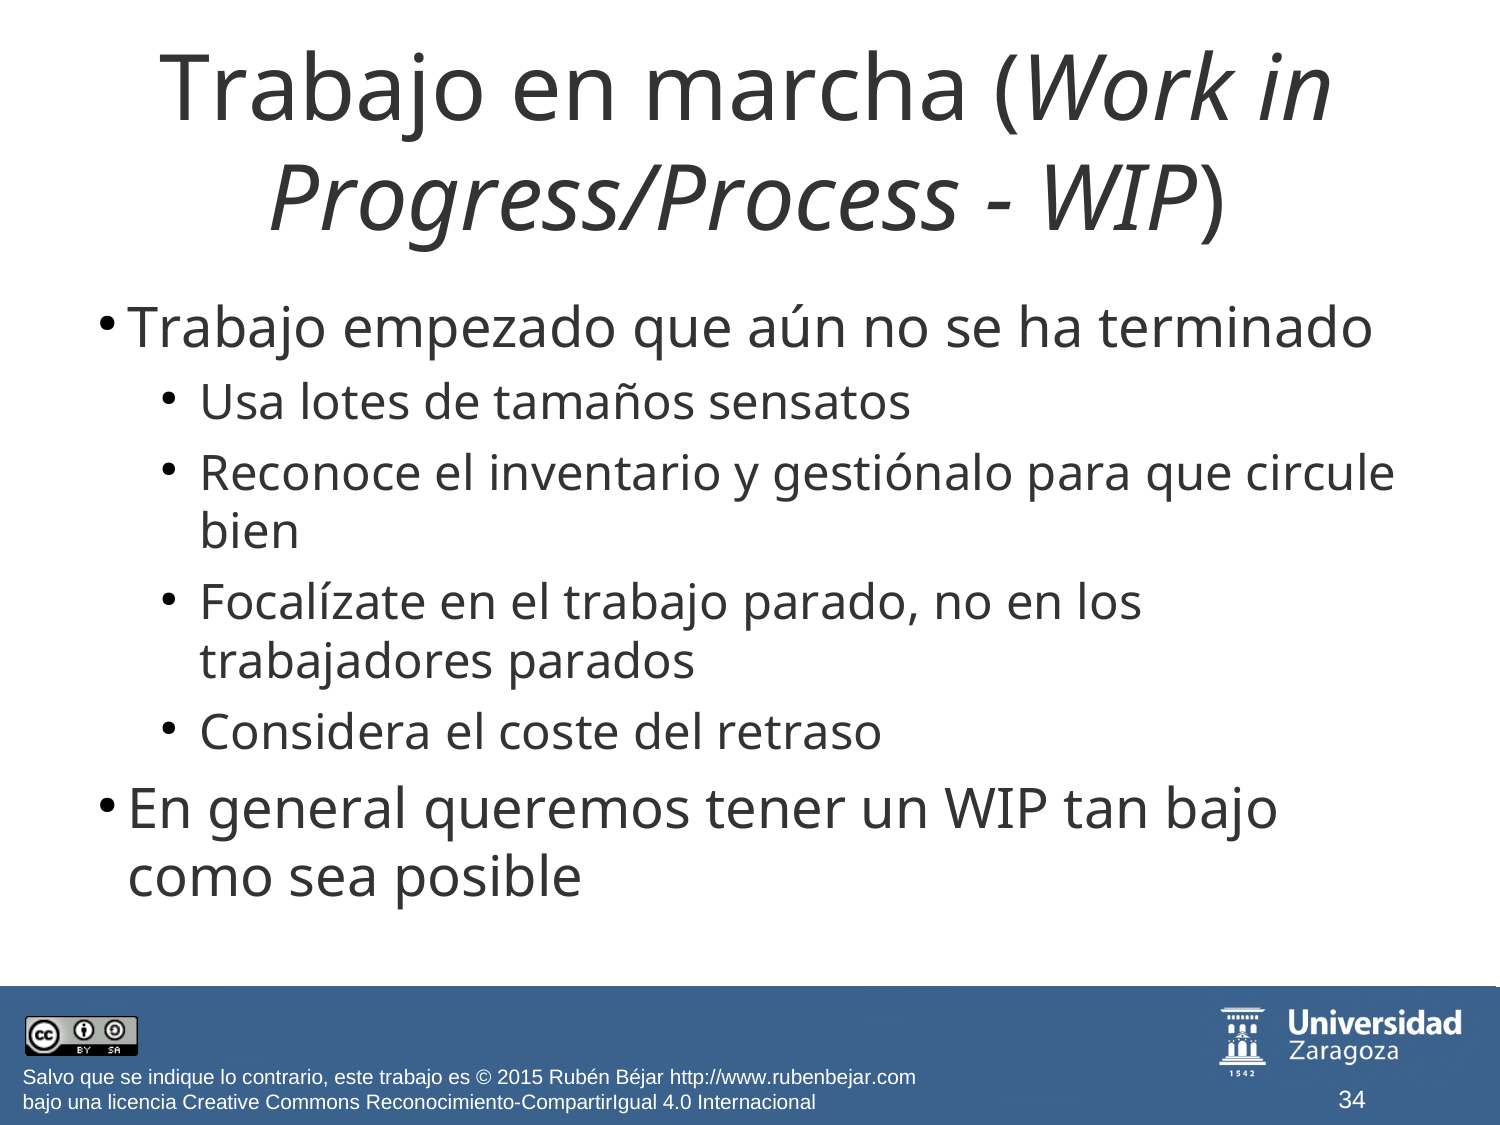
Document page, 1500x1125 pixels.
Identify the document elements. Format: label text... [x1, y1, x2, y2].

title Trabajo en marcha (Work in Progress/Process - WIP) [74, 21, 1420, 257]
list Trabajo empezado que aún no se ha terminado Usa lotes de tamaños sensatos Reconoce el inventario y gestiónalo para que circule bien Focalízate en el trabajo parado, no en los trabajadores parados Considera el coste del retraso En general queremos tener un WIP tan bajo como sea posible [82, 283, 1418, 957]
picture [0, 986, 1500, 1125]
